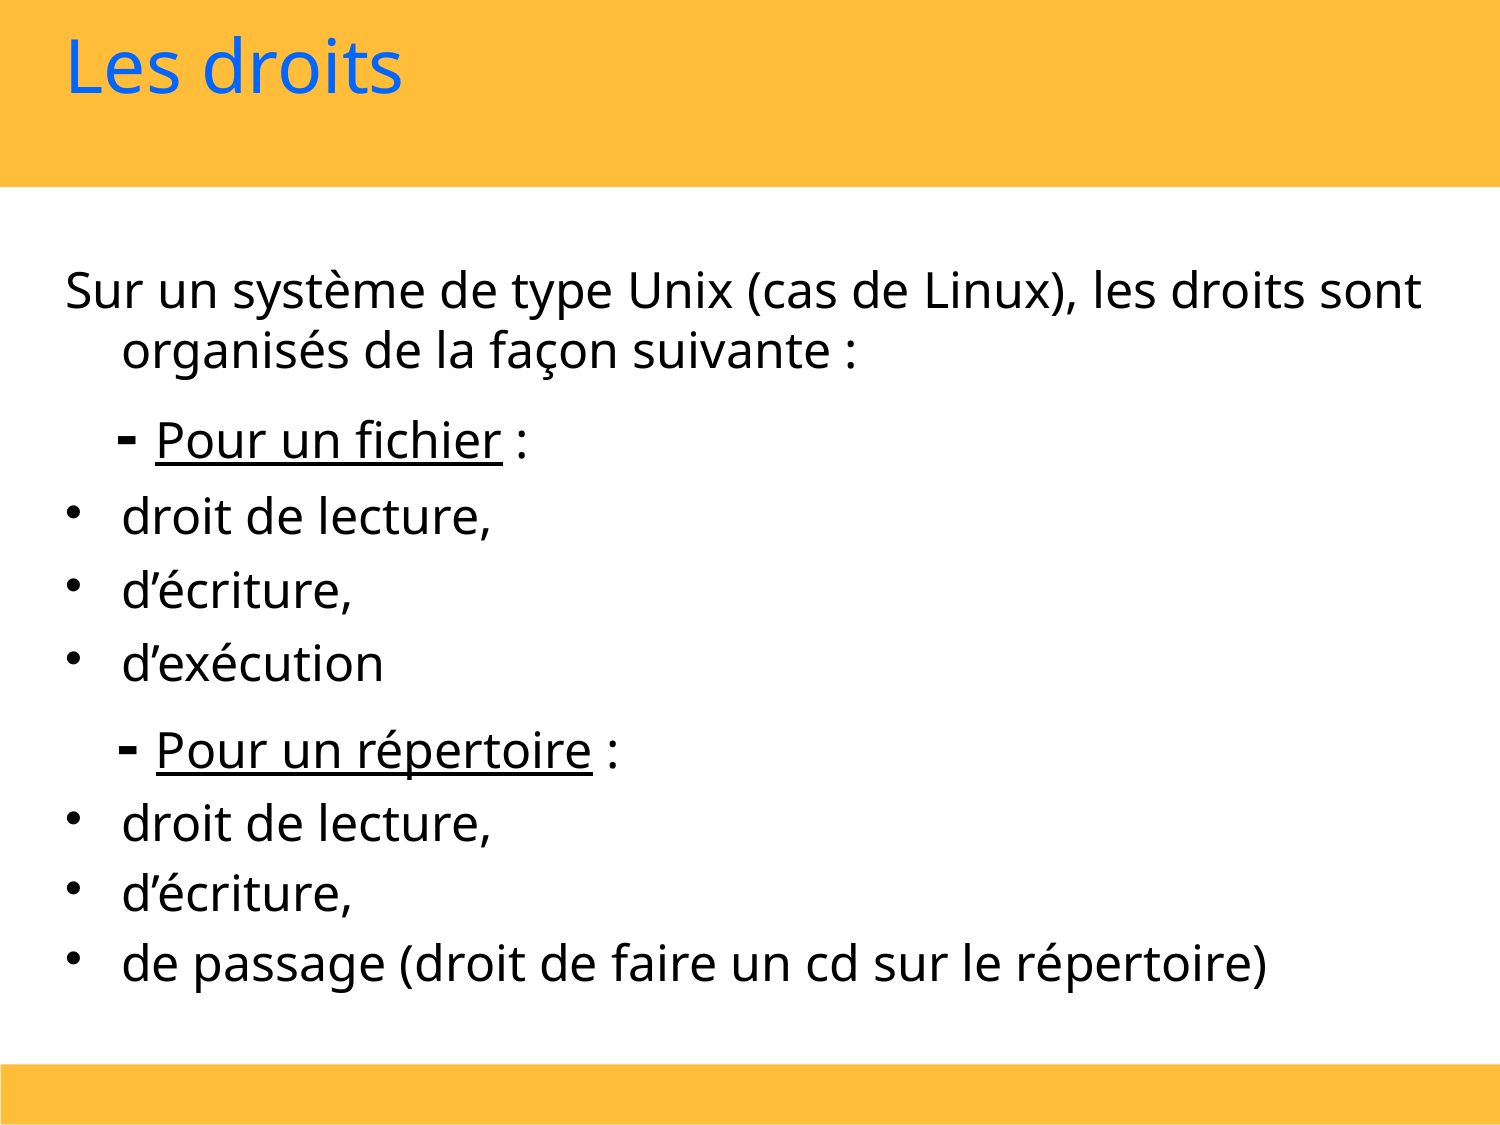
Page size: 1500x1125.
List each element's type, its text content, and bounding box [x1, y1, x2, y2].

text_box Sur un système de type Unix (cas de Linux), les droits sont organisés de la façon suivante : - Pour un fichier : droit de lecture, d’écriture, d’exécution - Pour un répertoire : droit de lecture, d’écriture, de passage (droit de faire un cd sur le répertoire) [50, 250, 1475, 1059]
text_box Les droits [49, 24, 1450, 148]
